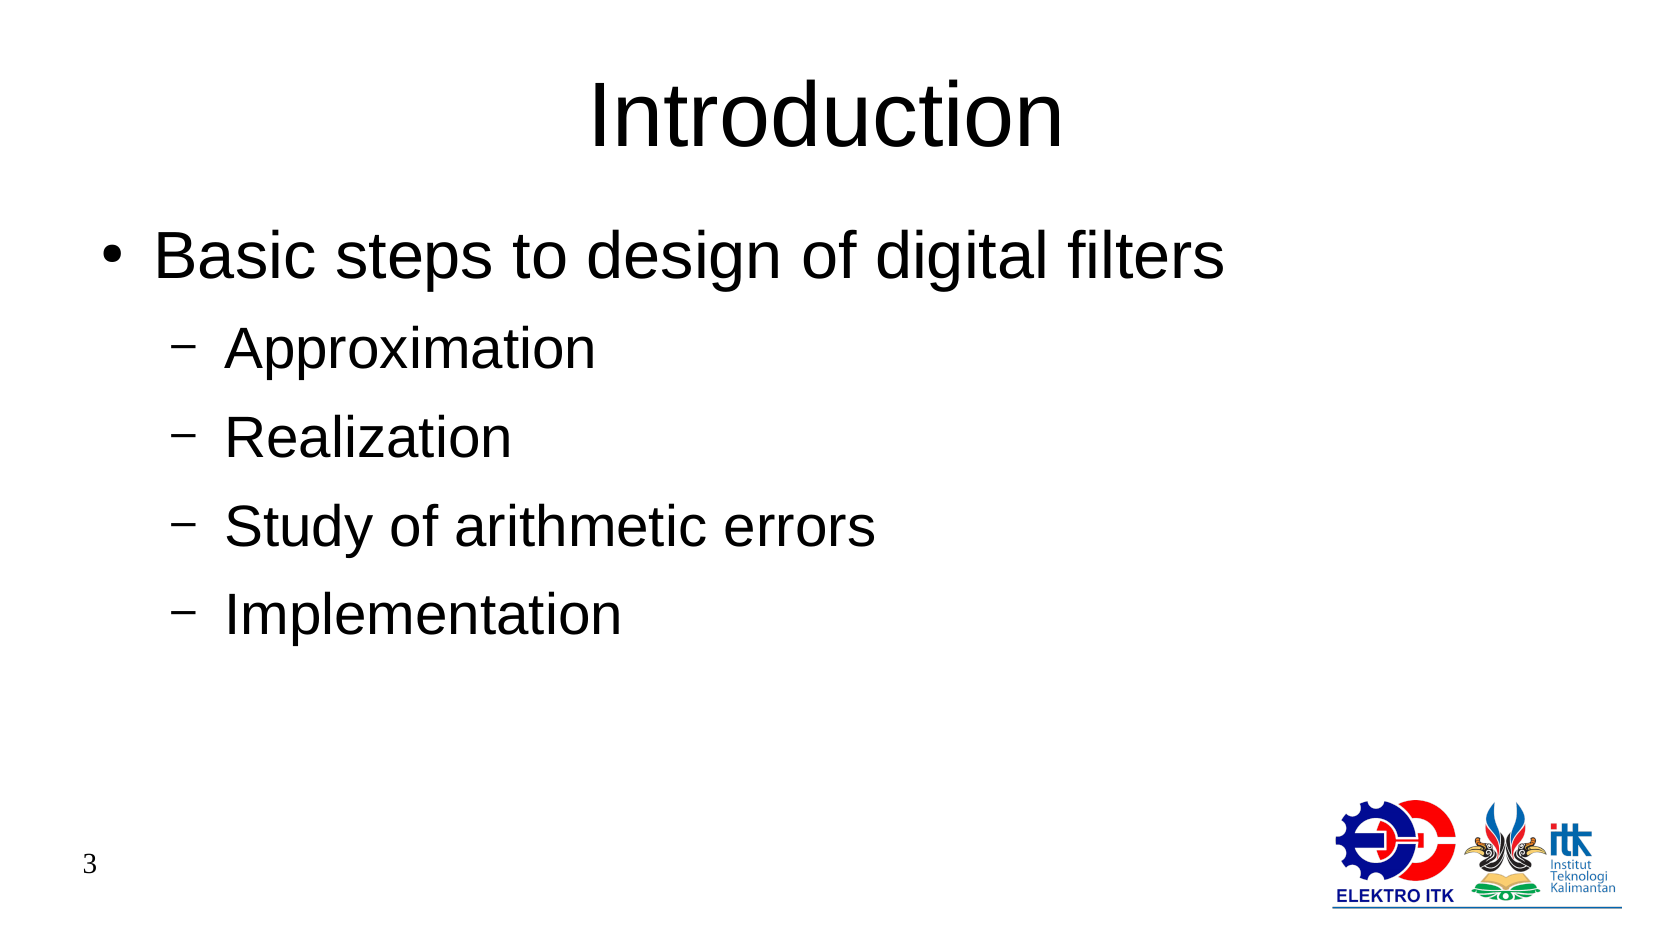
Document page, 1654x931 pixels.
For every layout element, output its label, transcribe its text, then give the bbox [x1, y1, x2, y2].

title Introduction [82, 37, 1571, 193]
picture [1332, 800, 1622, 918]
list Basic steps to design of digital filters Approximation Realization Study of arithmetic errors Implementation [82, 217, 1571, 758]
